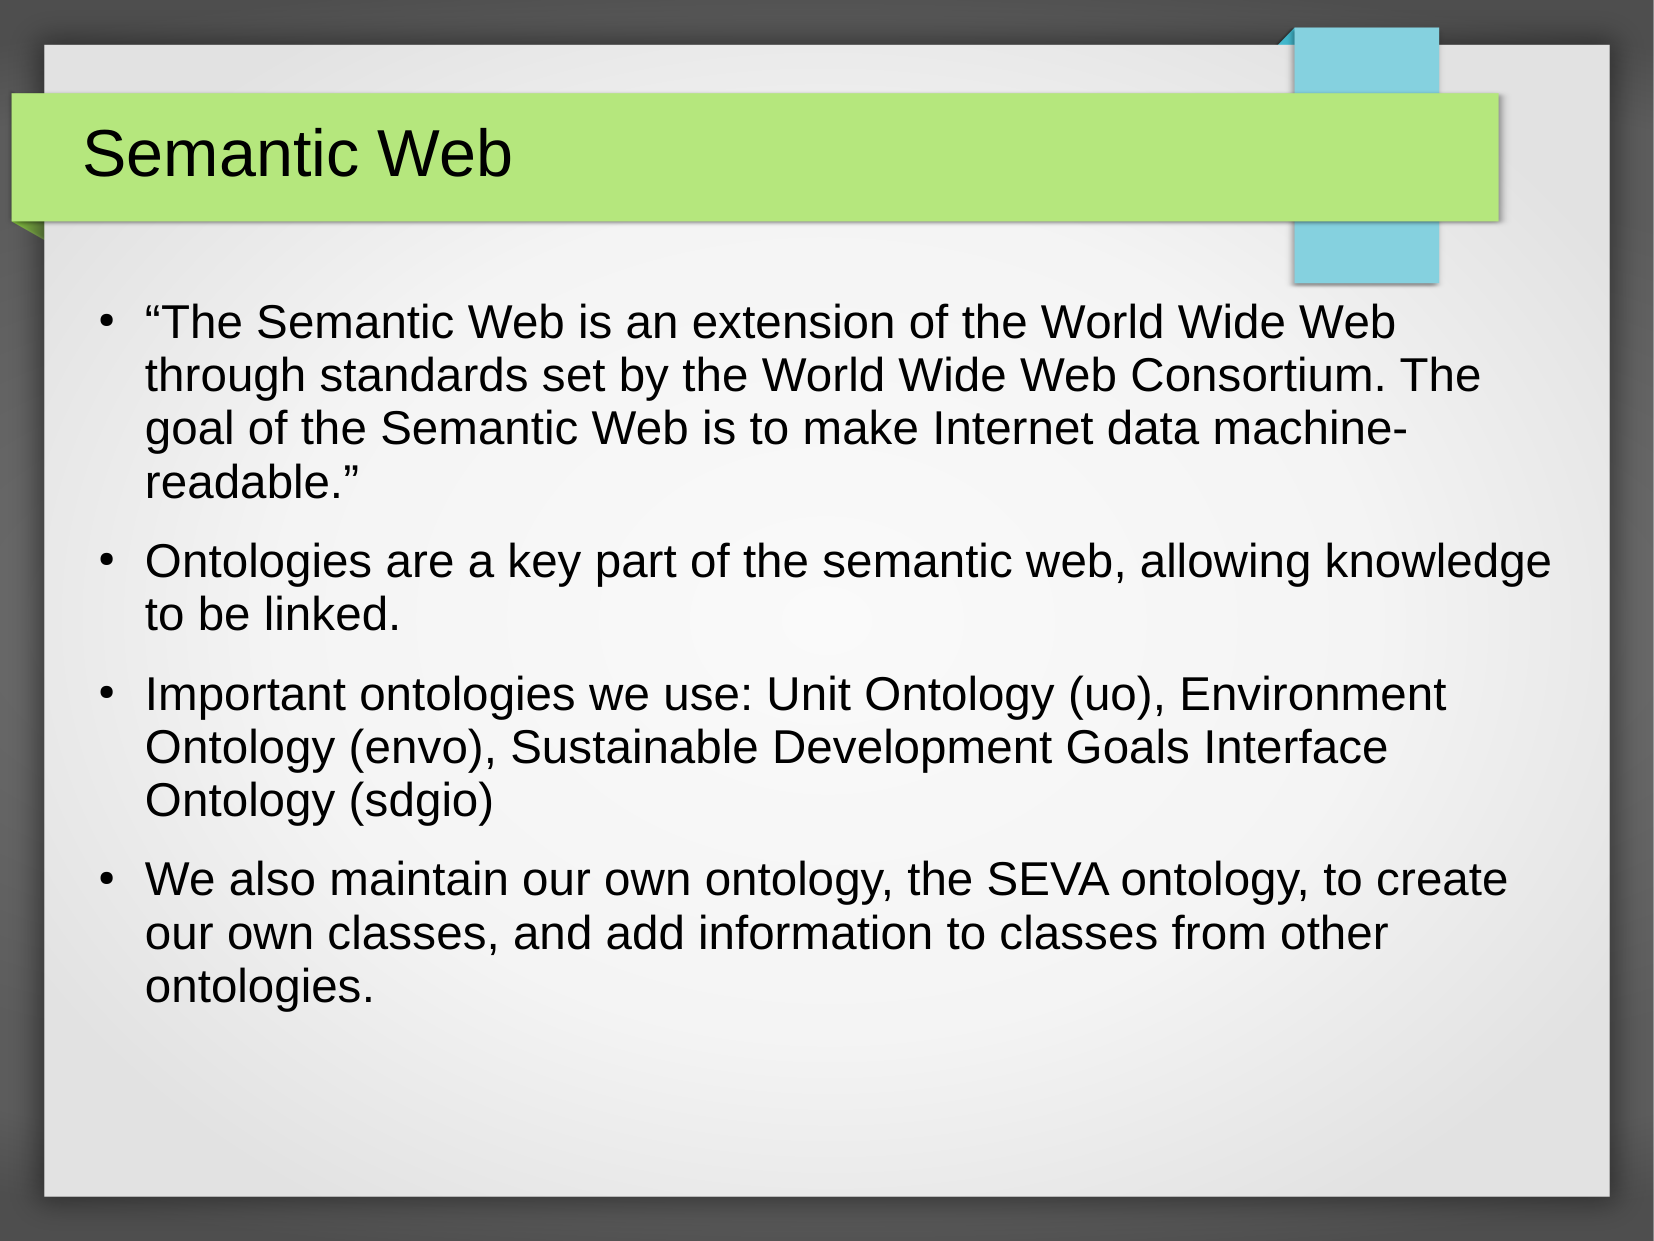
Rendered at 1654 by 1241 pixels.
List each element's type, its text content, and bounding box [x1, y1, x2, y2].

list “The Semantic Web is an extension of the World Wide Web through standards set by the World Wide Web Consortium. The goal of the Semantic Web is to make Internet data machine-readable.” Ontologies are a key part of the semantic web, allowing knowledge to be linked. Important ontologies we use: Unit Ontology (uo), Environment Ontology (envo), Sustainable Development Goals Interface Ontology (sdgio) We also maintain our own ontology, the SEVA ontology, to create our own classes, and add information to classes from other ontologies. [82, 295, 1571, 1015]
title Semantic Web [82, 94, 1264, 213]
picture [0, 0, 1654, 1241]
